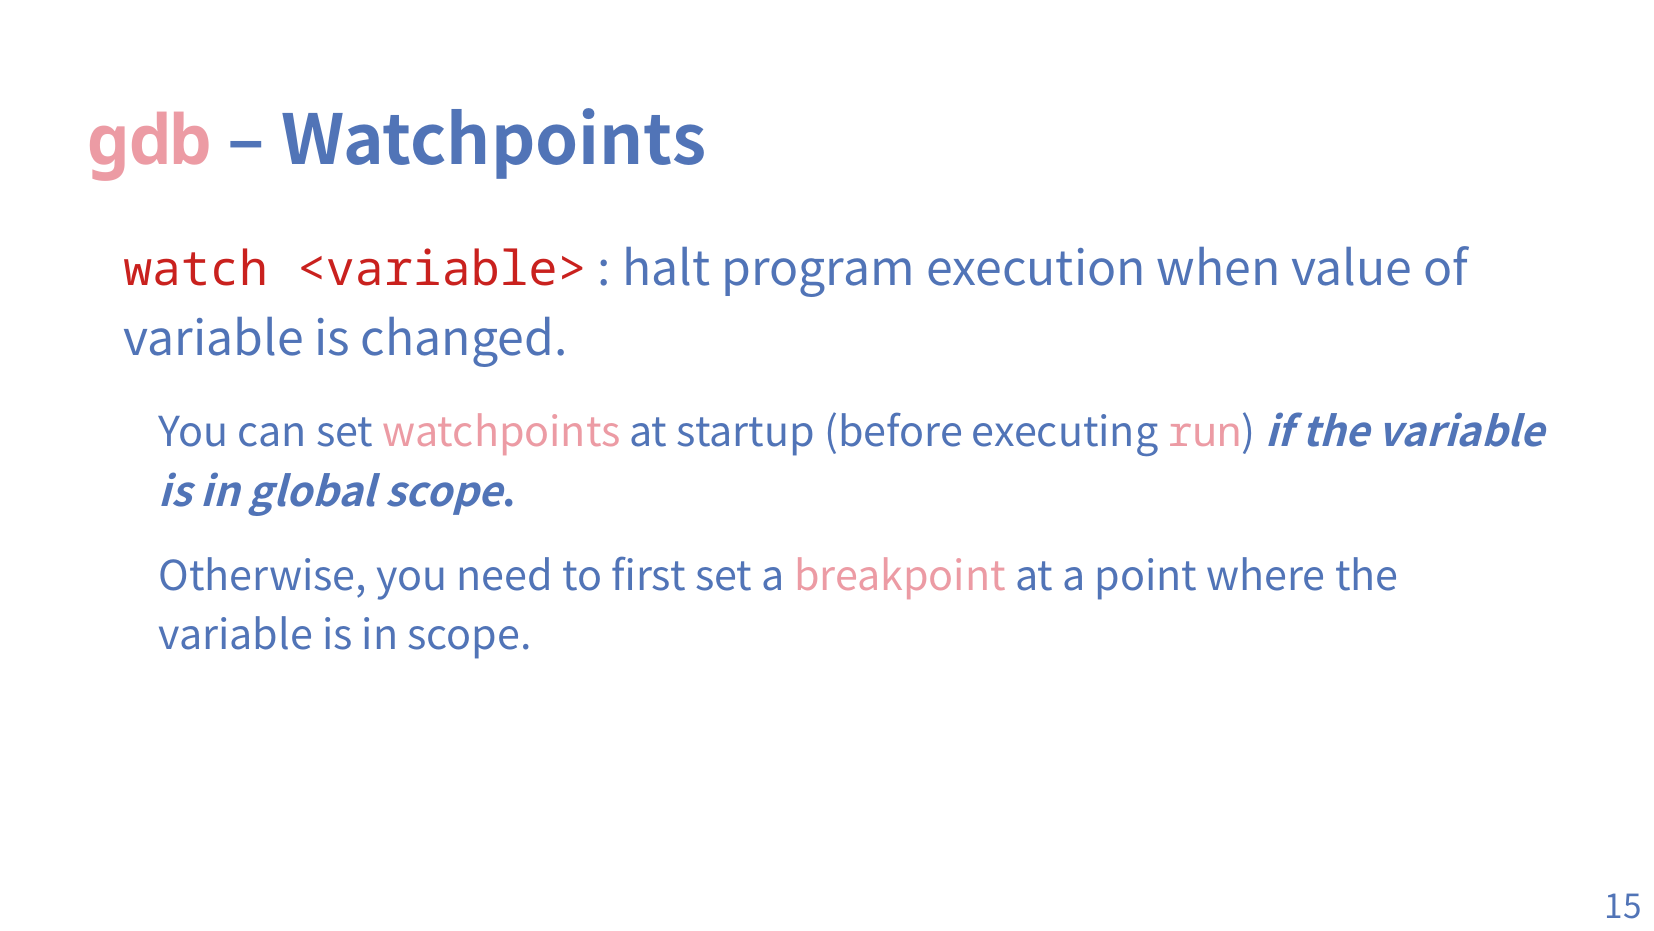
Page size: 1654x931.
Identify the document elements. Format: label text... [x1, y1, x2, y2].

title gdb – Watchpoints [87, 93, 1563, 176]
list watch <variable> : halt program execution when value of variable is changed. You can set watchpoints at startup (before executing run) if the variable is in global scope. Otherwise, you need to first set a breakpoint at a point where the variable is in scope. [87, 229, 1553, 840]
